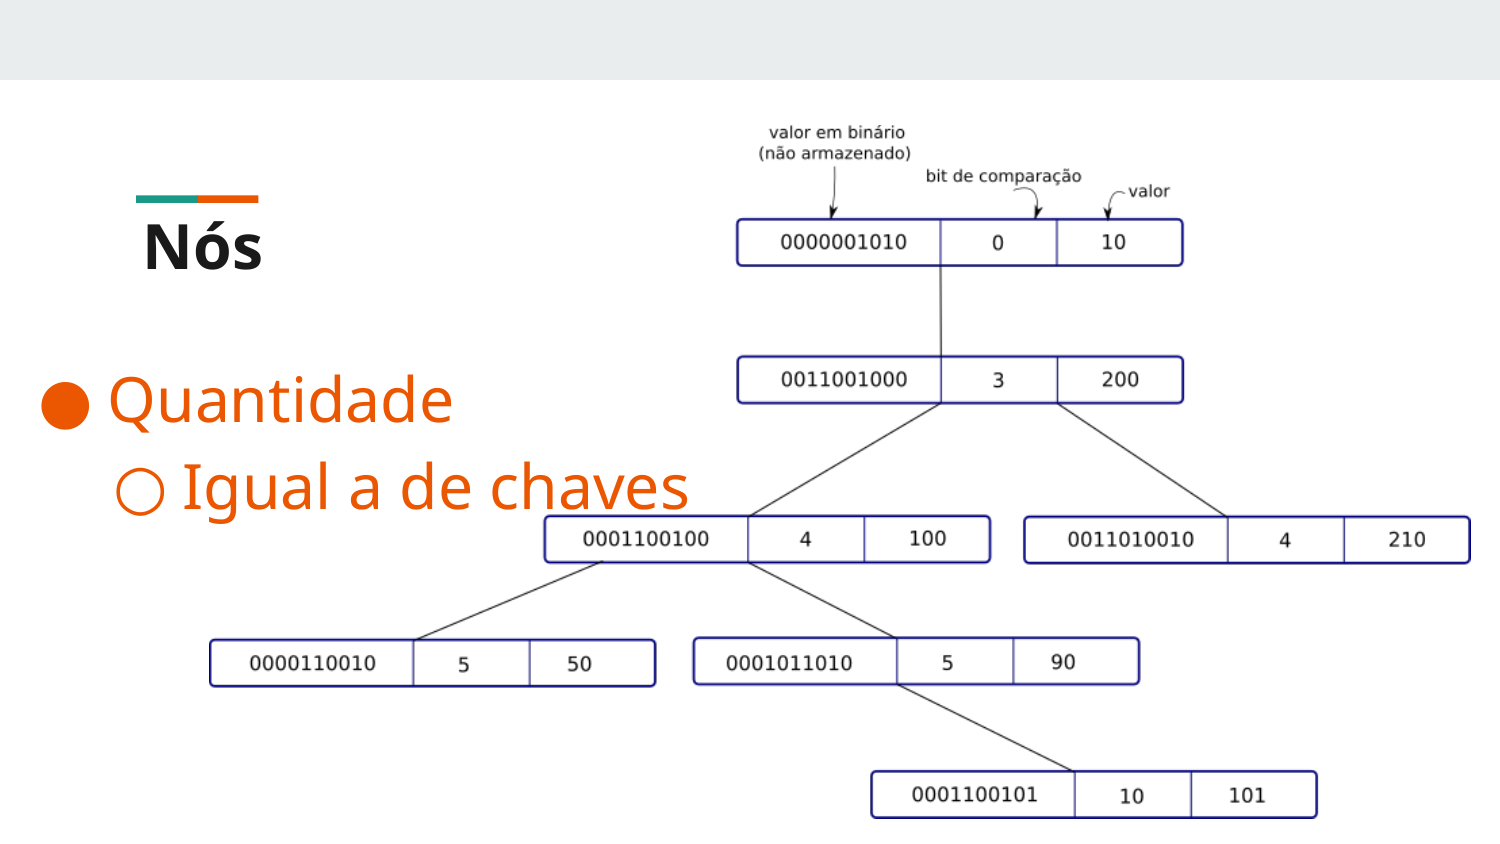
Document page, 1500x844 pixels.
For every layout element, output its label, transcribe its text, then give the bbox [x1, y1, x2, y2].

list Quantidade Igual a de chaves [17, 334, 1279, 540]
title Nós [127, 192, 209, 280]
picture [209, 125, 1471, 819]
